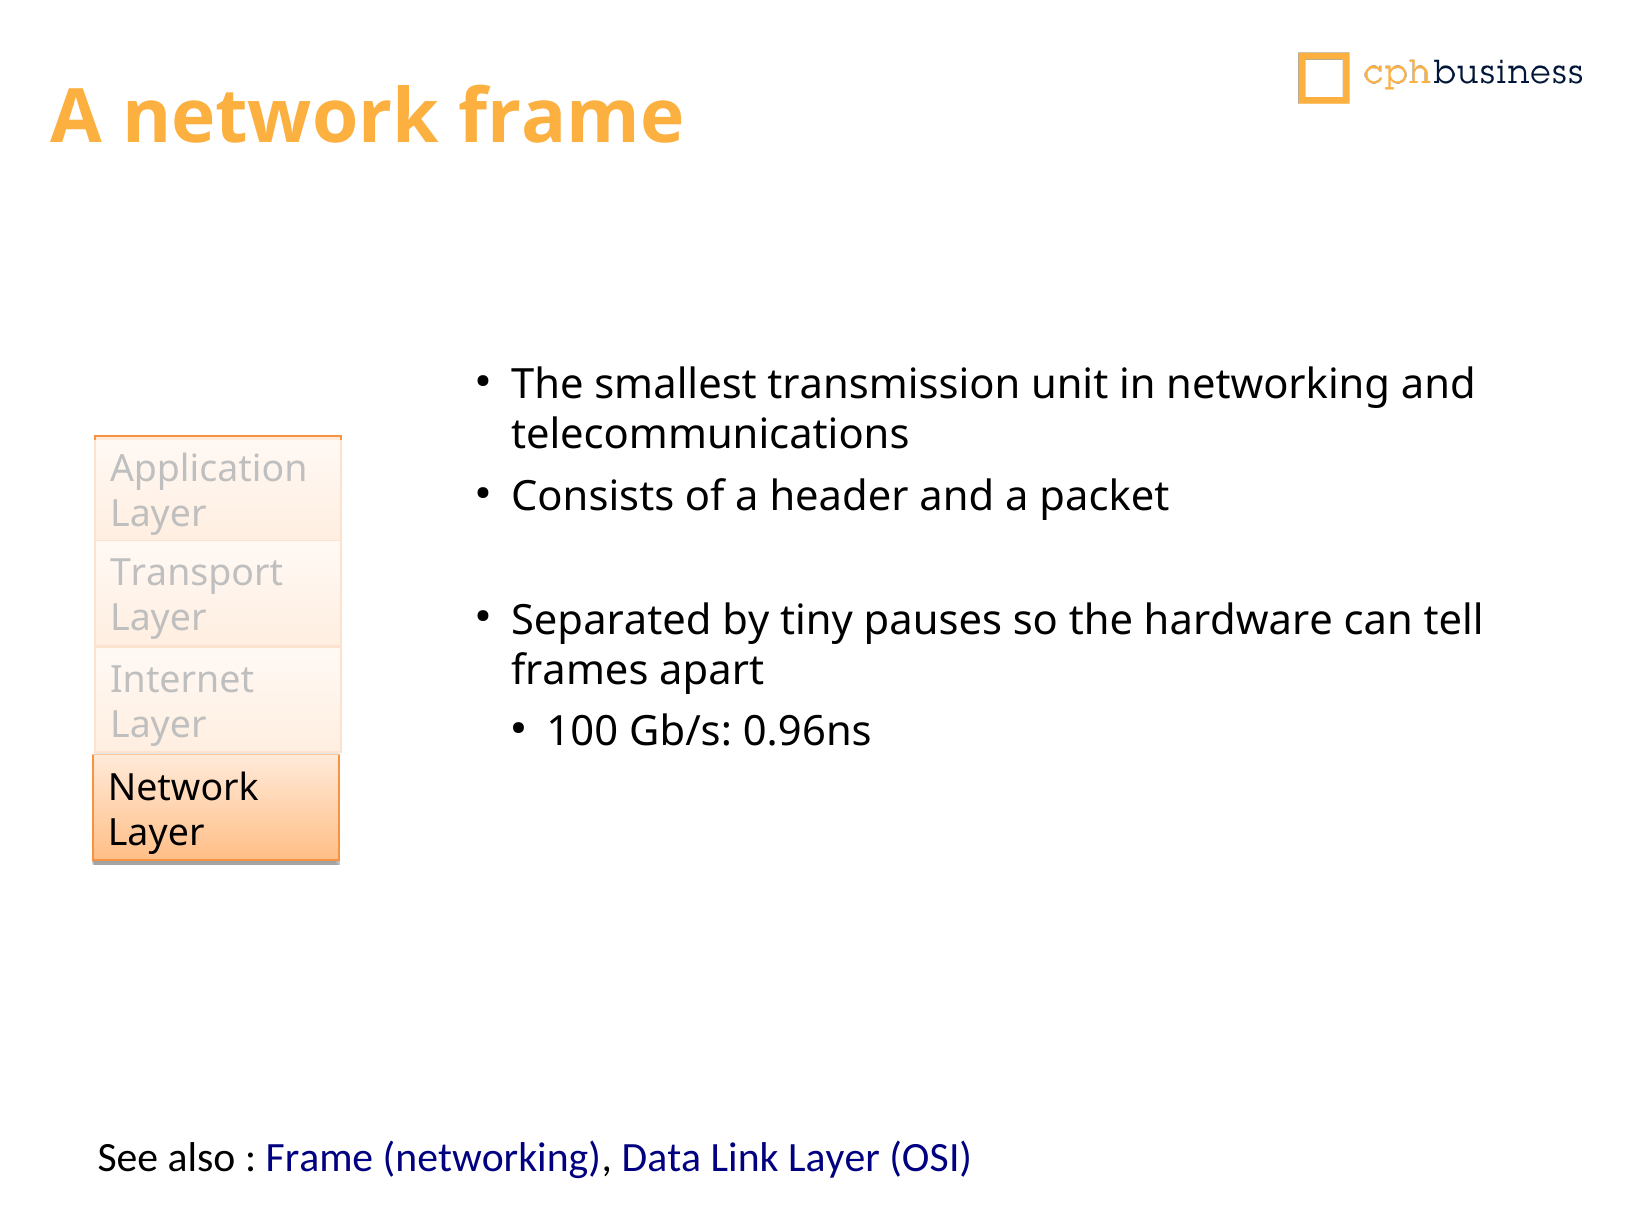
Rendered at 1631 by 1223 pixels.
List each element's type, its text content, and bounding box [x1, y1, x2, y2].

text_box The smallest transmission unit in networking and telecommunications Consists of a header and a packet Separated by tiny pauses so the hardware can tell frames apart 100 Gb/s: 0.96ns [460, 349, 1554, 886]
text_box Application Layer [95, 435, 342, 439]
text_box A network frame [36, 59, 1371, 183]
text_box Network Layer [93, 755, 340, 861]
text_box See also : Frame (networking), Data Link Layer (OSI) [82, 1122, 1583, 1187]
text_box [80, 439, 352, 755]
picture [1247, 1, 1631, 155]
